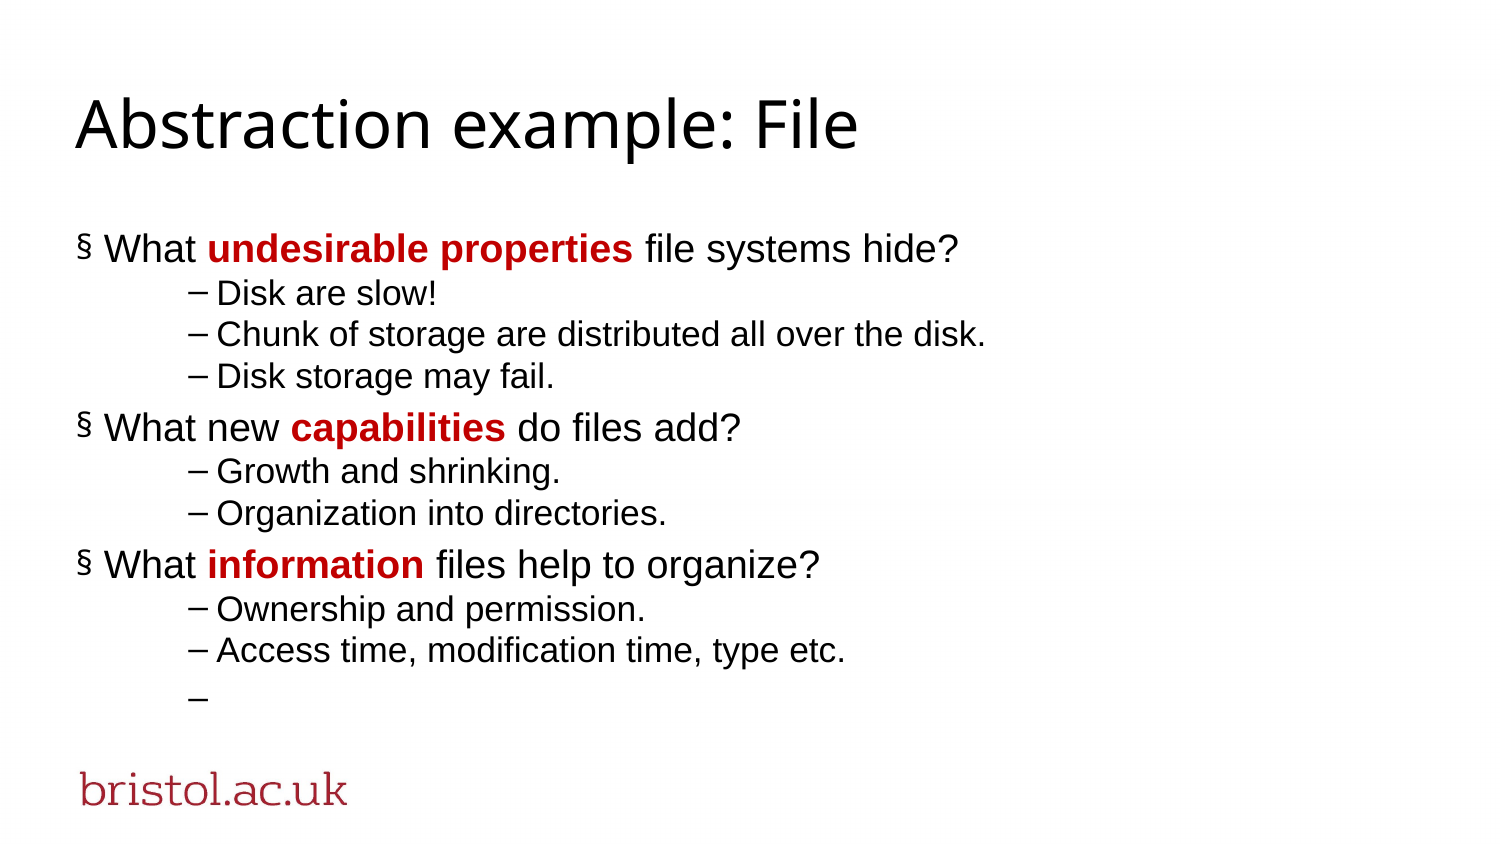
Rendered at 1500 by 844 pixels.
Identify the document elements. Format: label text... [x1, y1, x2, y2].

list What undesirable properties file systems hide? Disk are slow! Chunk of storage are distributed all over the disk. Disk storage may fail. What new capabilities do files add? Growth and shrinking. Organization into directories. What information files help to organize? Ownership and permission. Access time, modification time, type etc. [60, 224, 1440, 699]
title Abstraction example: File [60, 44, 1440, 209]
